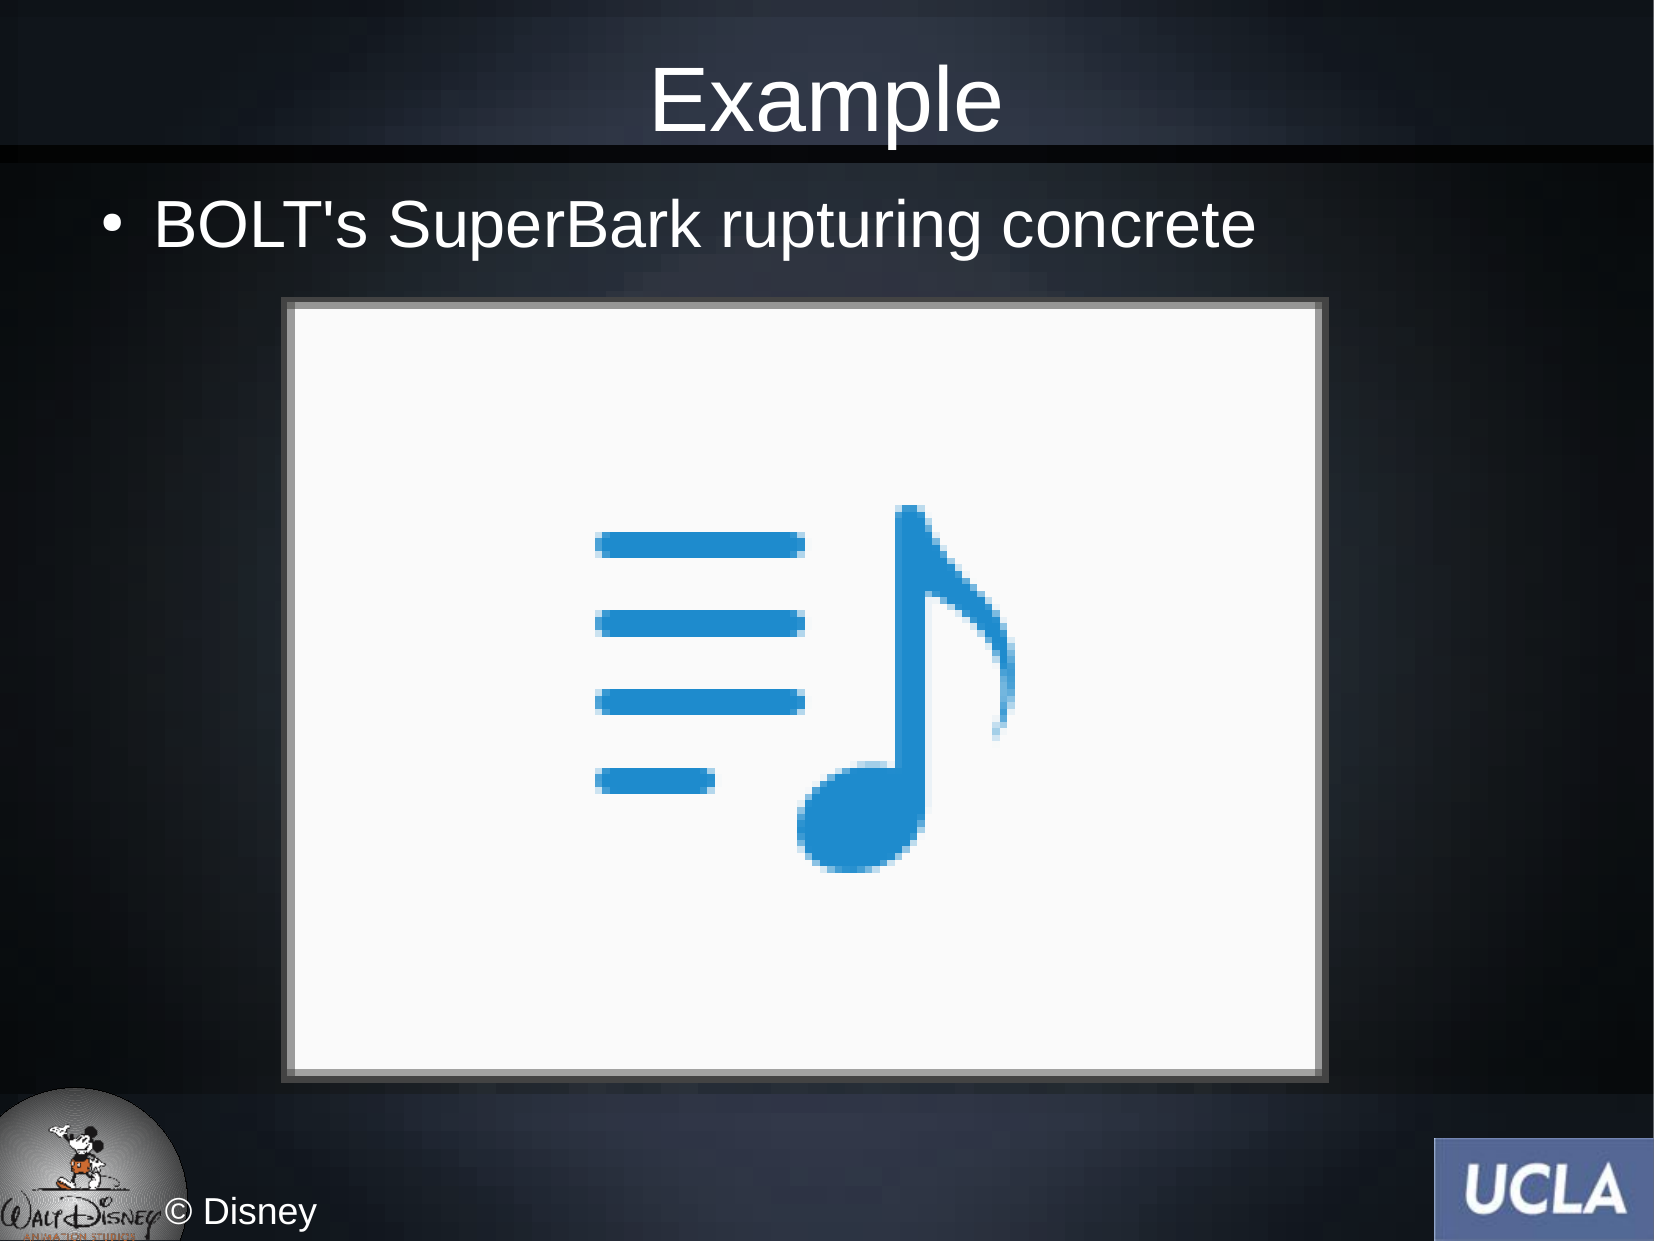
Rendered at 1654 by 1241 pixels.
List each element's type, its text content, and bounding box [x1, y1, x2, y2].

picture [0, 0, 1654, 1241]
list BOLT's SuperBark rupturing concrete [82, 187, 1571, 1073]
text_box [280, 296, 1331, 1084]
title Example [82, 48, 1571, 152]
